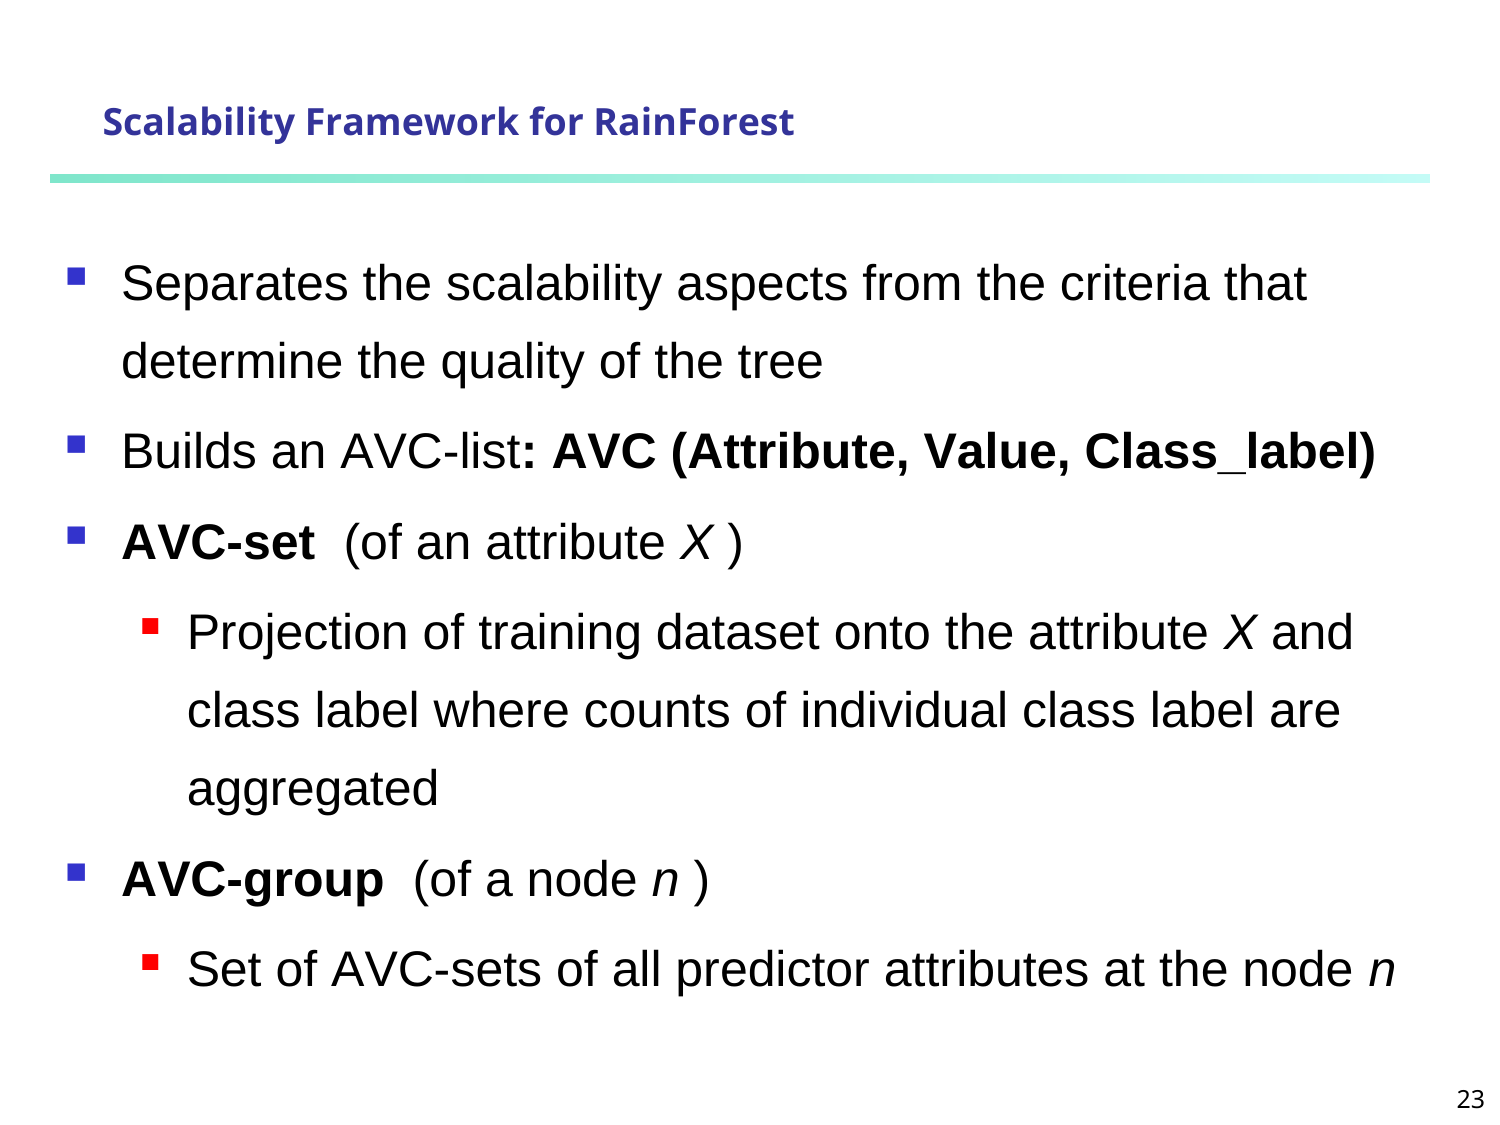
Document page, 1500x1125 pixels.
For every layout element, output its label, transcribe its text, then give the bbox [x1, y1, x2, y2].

list Separates the scalability aspects from the criteria that determine the quality of the tree Builds an AVC-list: AVC (Attribute, Value, Class_label) AVC-set (of an attribute X ) Projection of training dataset onto the attribute X and class label where counts of individual class label are aggregated AVC-group (of a node n ) Set of AVC-sets of all predictor attributes at the node n [50, 224, 1463, 1047]
text_box <number> [1187, 1062, 1500, 1125]
title Scalability Framework for RainForest [87, 49, 1363, 150]
